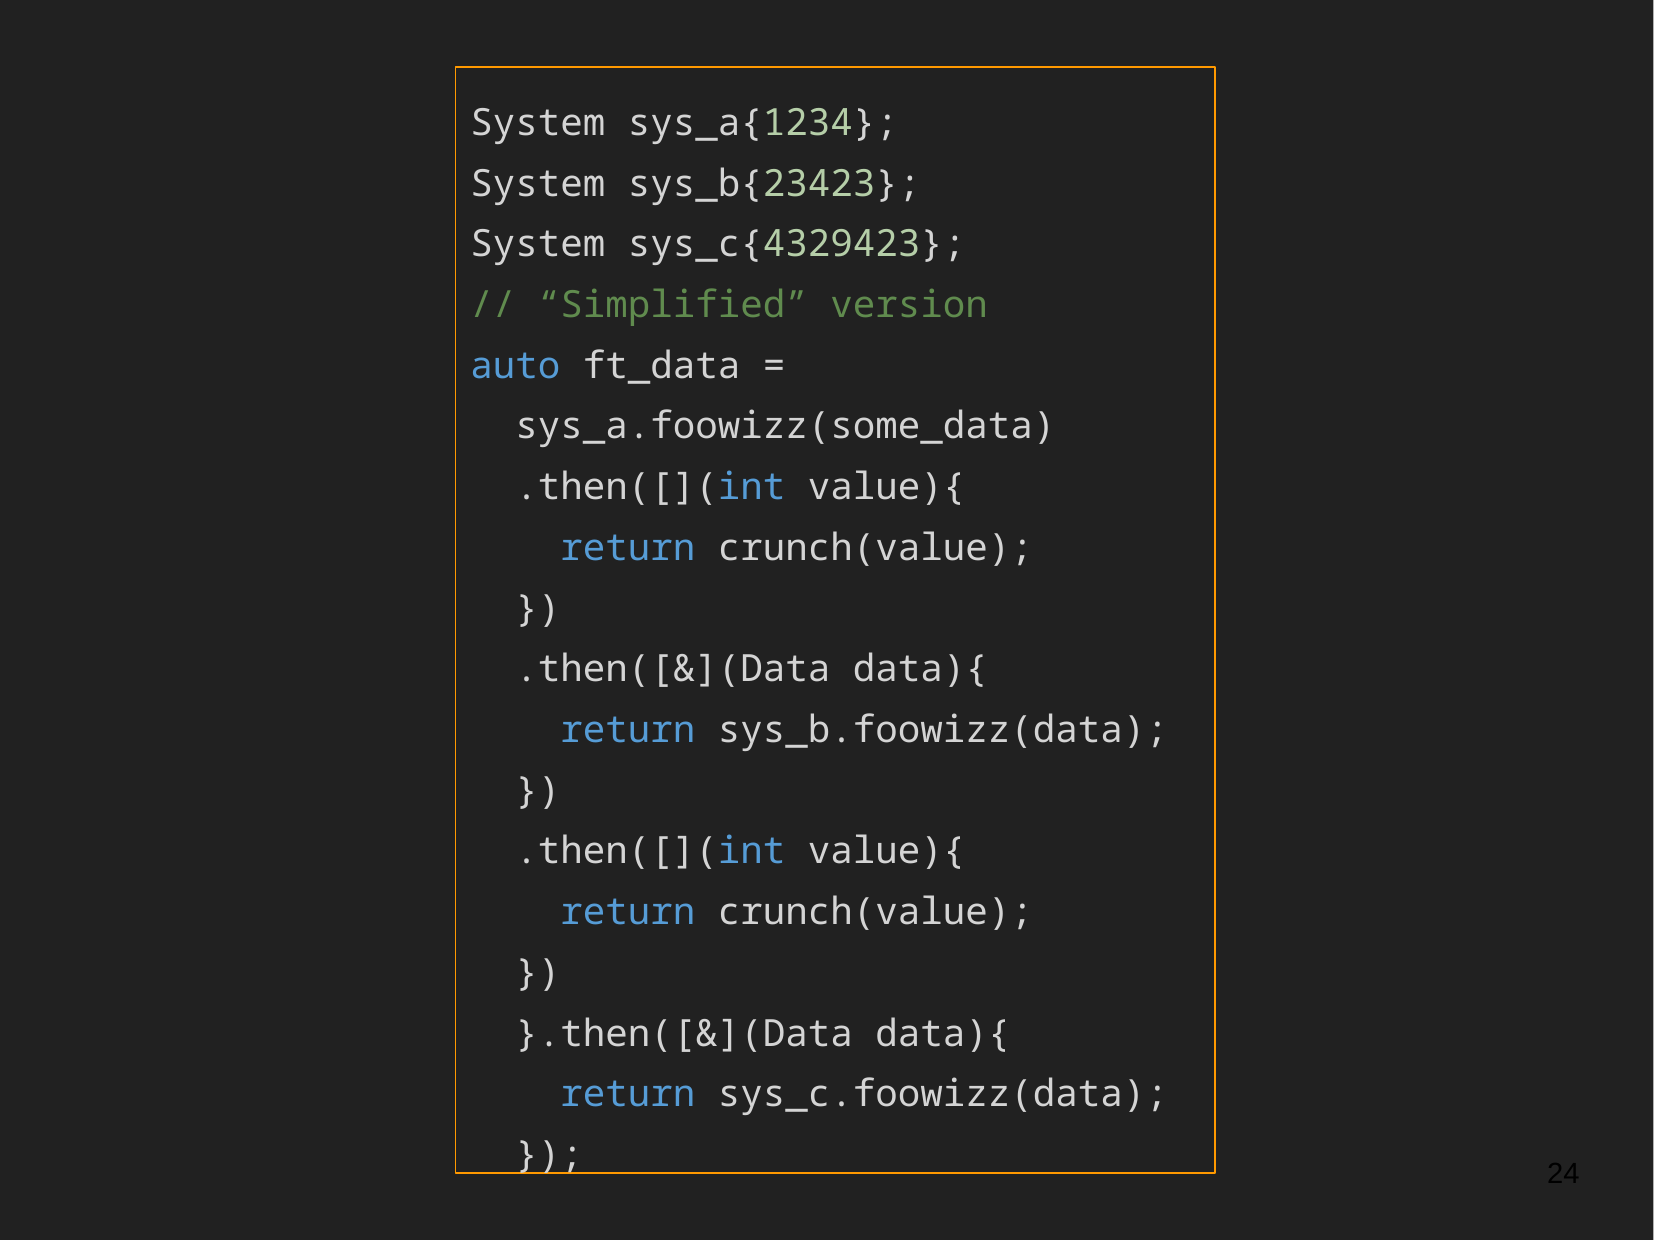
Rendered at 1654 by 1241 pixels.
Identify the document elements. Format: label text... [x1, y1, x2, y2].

slide_number <number> [1532, 1124, 1632, 1220]
list System sys_a{1234}; System sys_b{23423}; System sys_c{4329423}; // “Simplified” version auto ft_data = sys_a.foowizz(some_data) .then([](int value){ return crunch(value); }) .then([&](Data data){ return sys_b.foowizz(data); }) .then([](int value){ return crunch(value); }) }.then([&](Data data){ return sys_c.foowizz(data); }); [455, 67, 1215, 1173]
